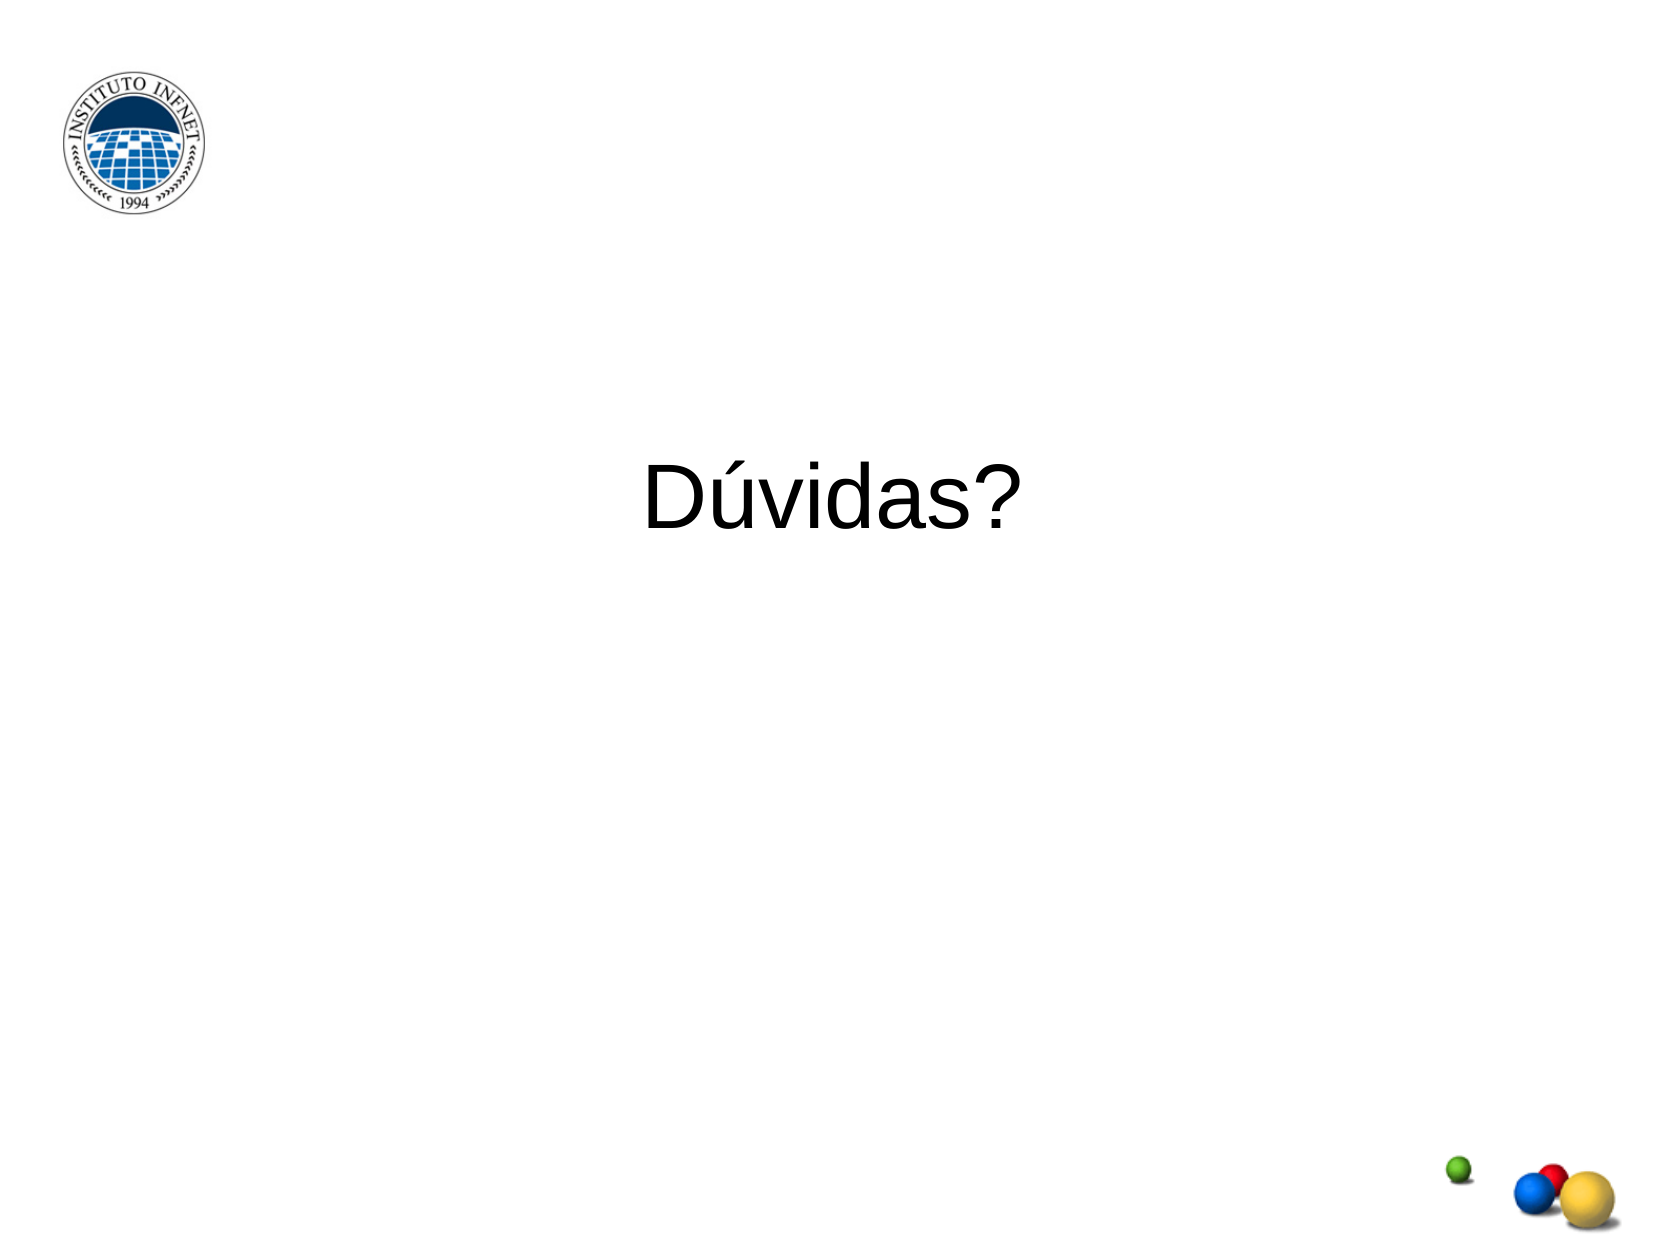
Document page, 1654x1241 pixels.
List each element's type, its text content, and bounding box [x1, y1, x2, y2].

title Dúvidas? [165, 445, 1500, 754]
picture [1423, 1151, 1647, 1235]
picture [18, 58, 249, 227]
